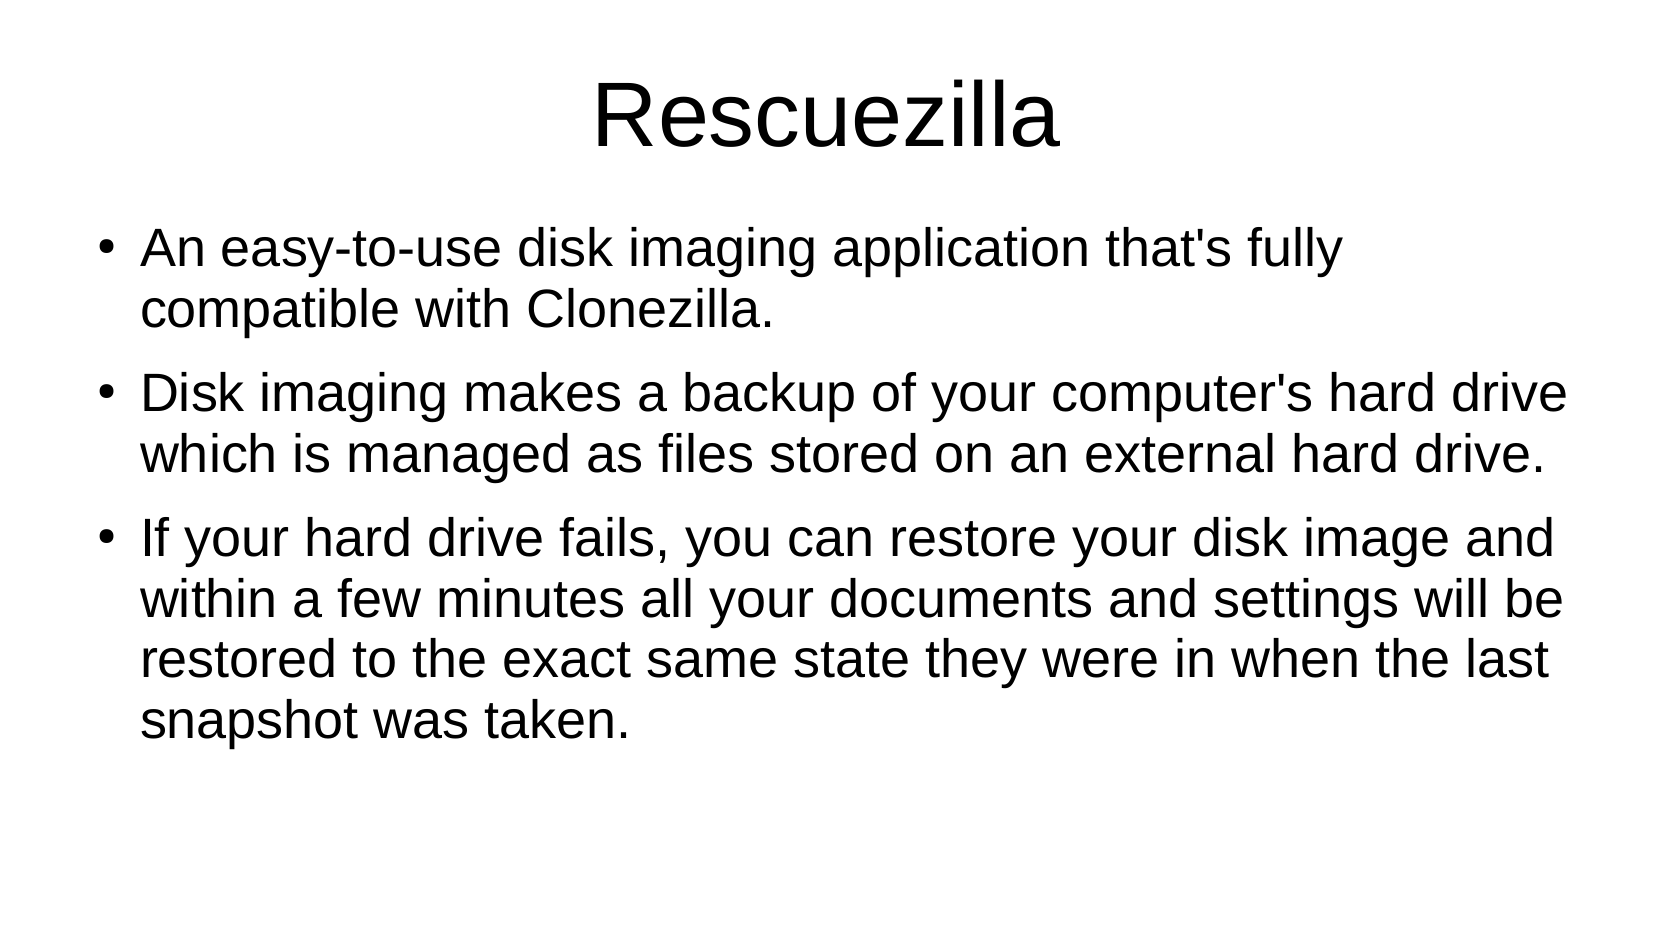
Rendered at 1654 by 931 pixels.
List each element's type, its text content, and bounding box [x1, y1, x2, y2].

title Rescuezilla [82, 37, 1571, 193]
list An easy-to-use disk imaging application that's fully compatible with Clonezilla. Disk imaging makes a backup of your computer's hard drive which is managed as files stored on an external hard drive. If your hard drive fails, you can restore your disk image and within a few minutes all your documents and settings will be restored to the exact same state they were in when the last snapshot was taken. [82, 217, 1571, 758]
